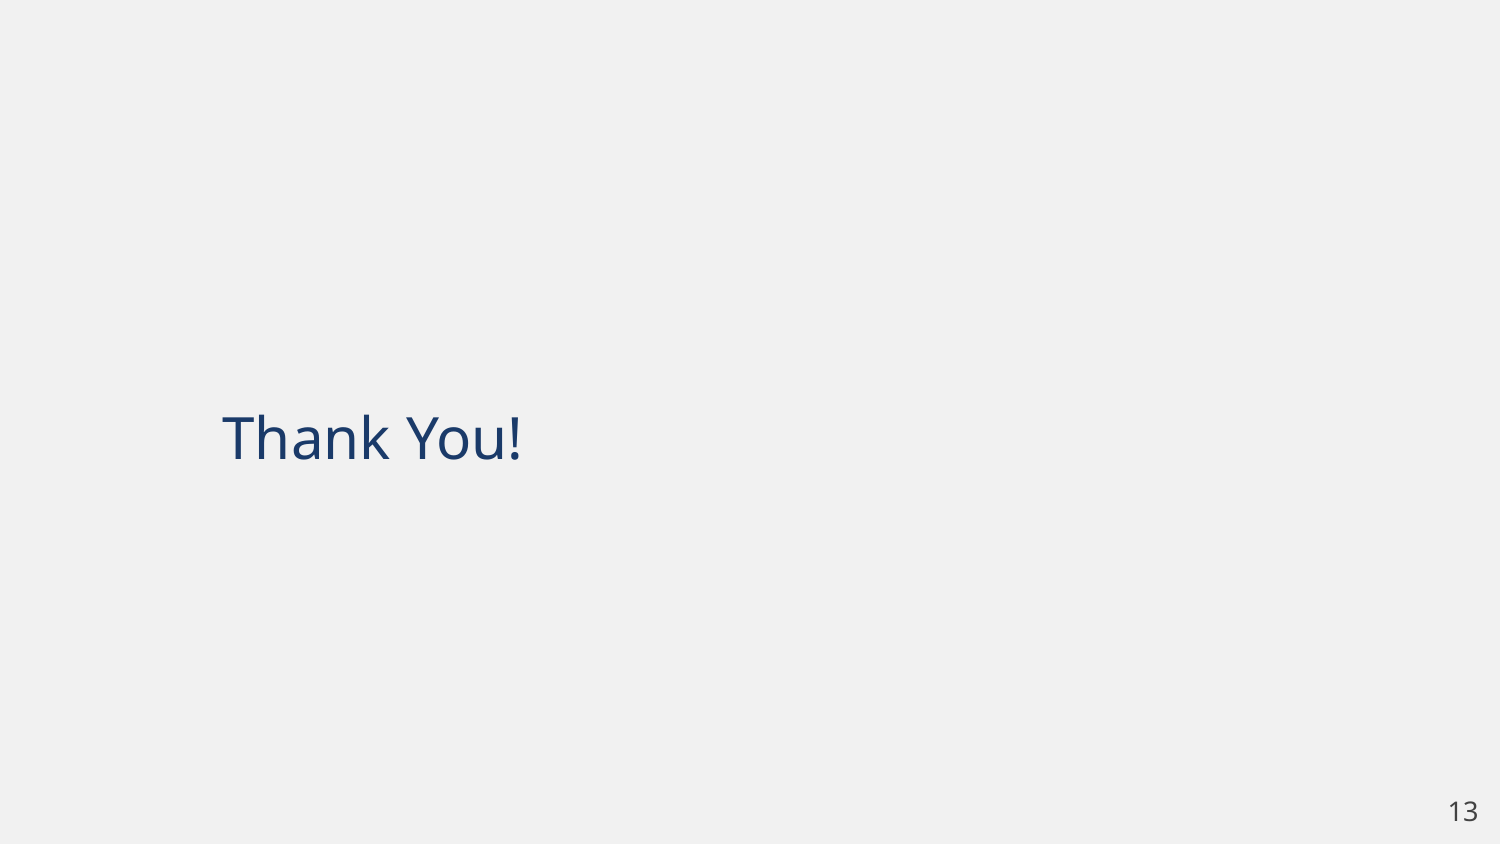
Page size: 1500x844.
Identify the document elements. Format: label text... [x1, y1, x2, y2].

slide_number <number> [1403, 779, 1494, 844]
text_box Thank You! [222, 112, 1278, 750]
